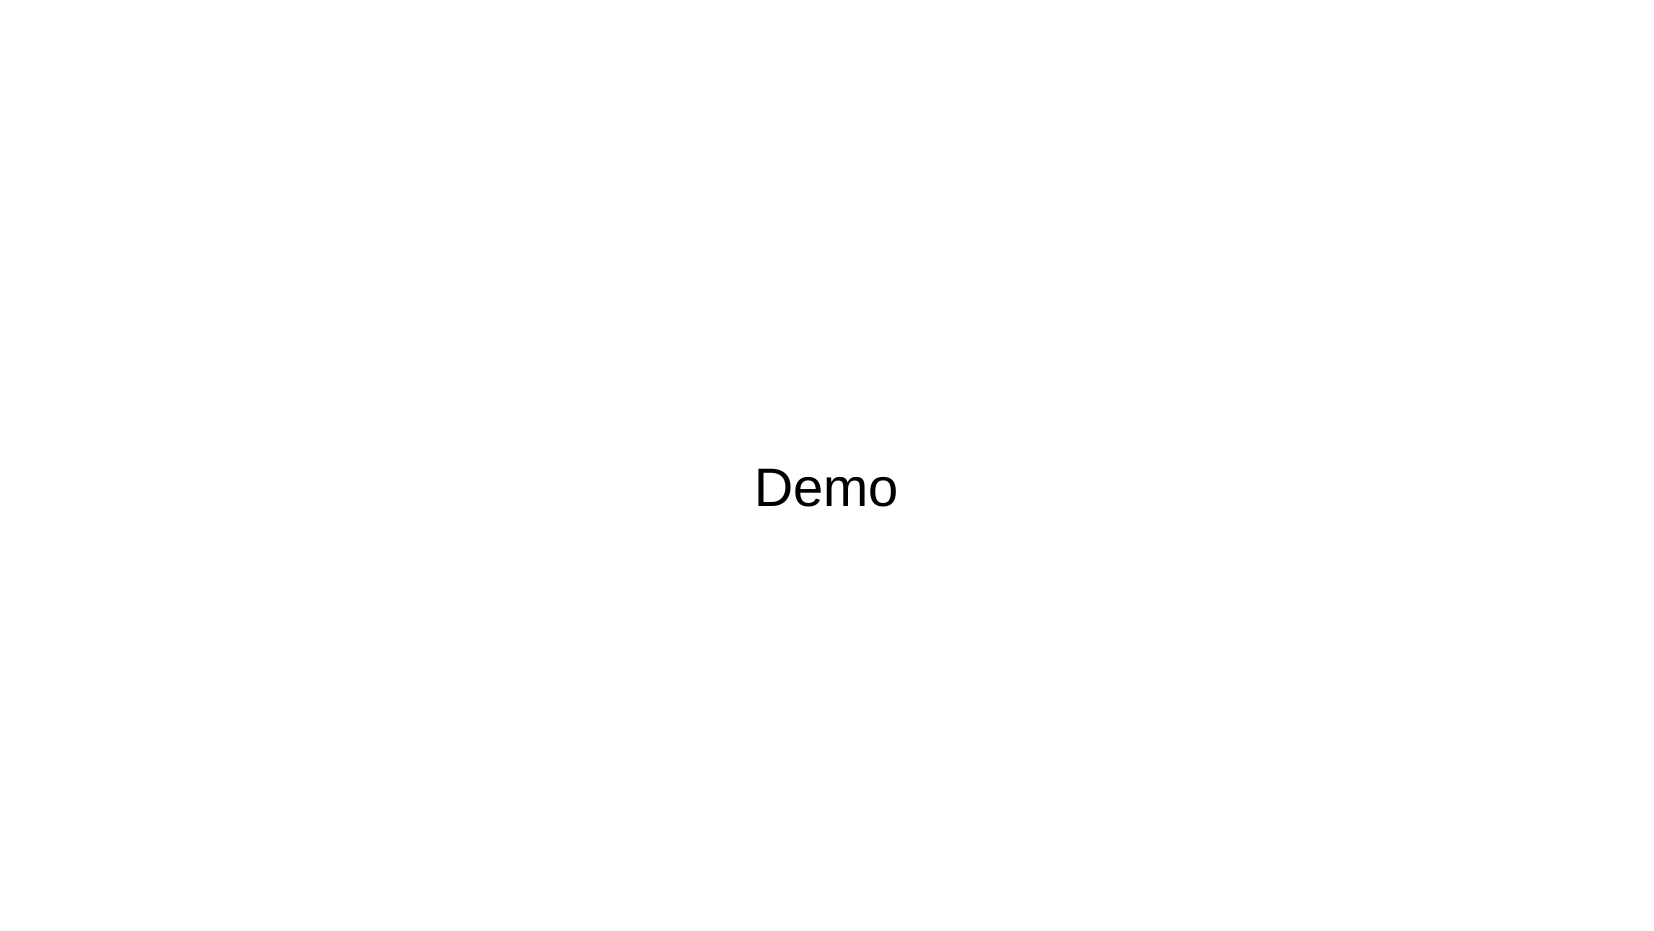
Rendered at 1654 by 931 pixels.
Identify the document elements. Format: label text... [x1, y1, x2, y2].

subtitle Demo [82, 217, 1571, 758]
